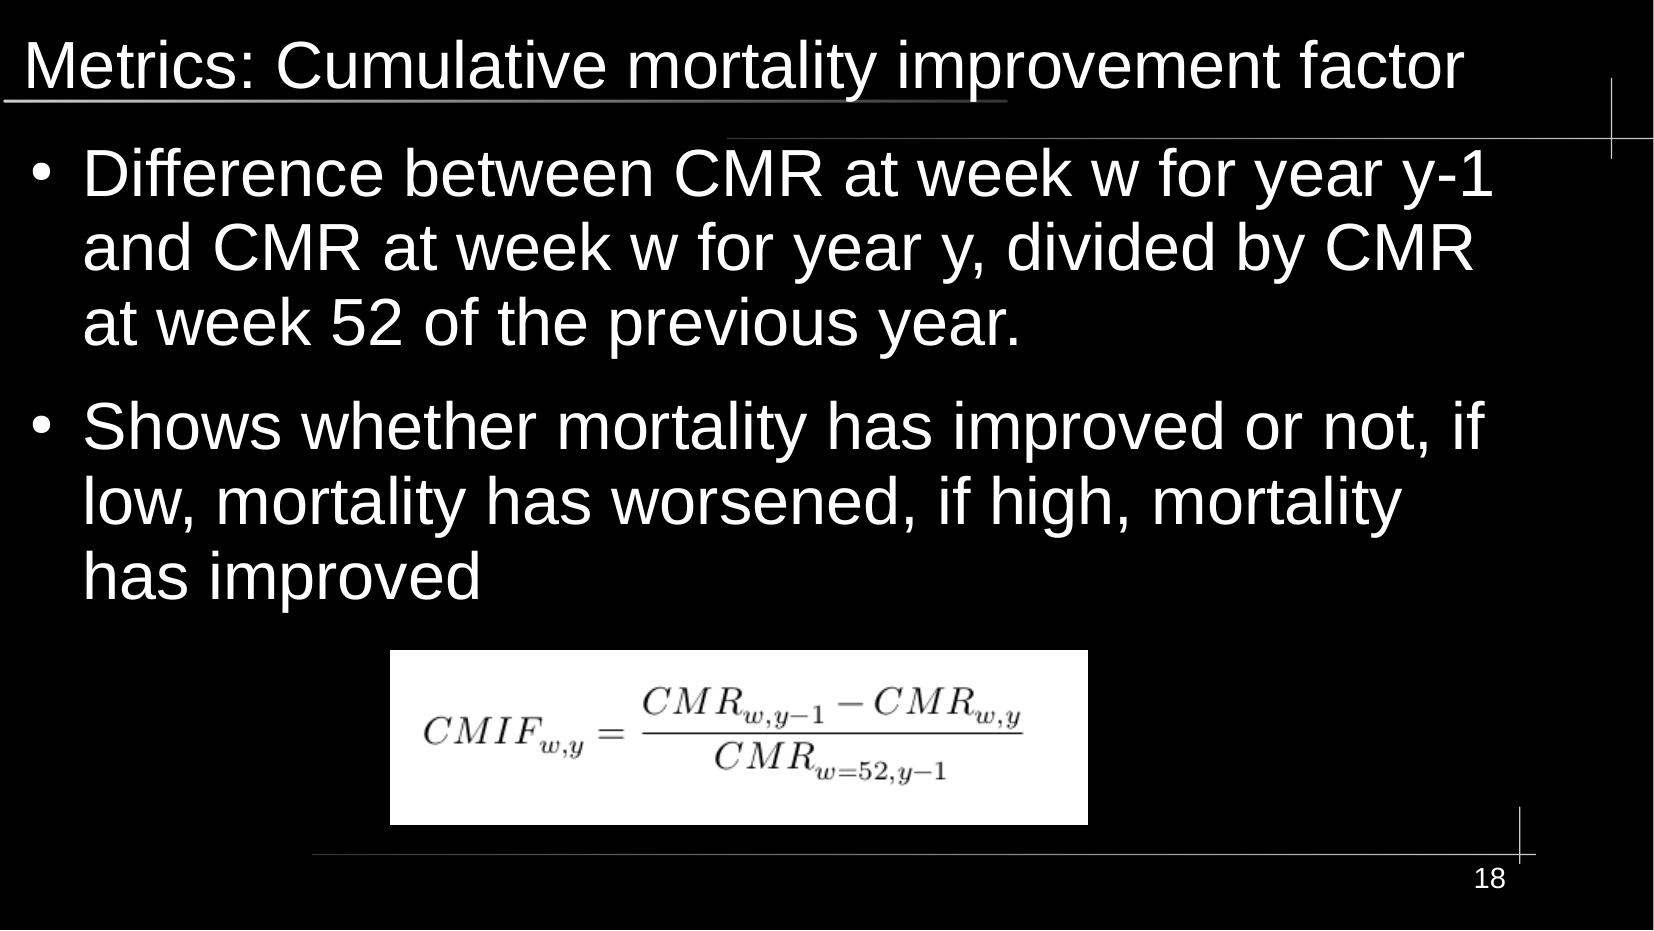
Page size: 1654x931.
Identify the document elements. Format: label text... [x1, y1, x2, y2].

picture [390, 650, 1088, 826]
title Metrics: Cumulative mortality improvement factor [23, 11, 1589, 119]
list Difference between CMR at week w for year y-1 and CMR at week w for year y, divided by CMR at week 52 of the previous year. Shows whether mortality has improved or not, if low, mortality has worsened, if high, mortality has improved [11, 135, 1501, 676]
